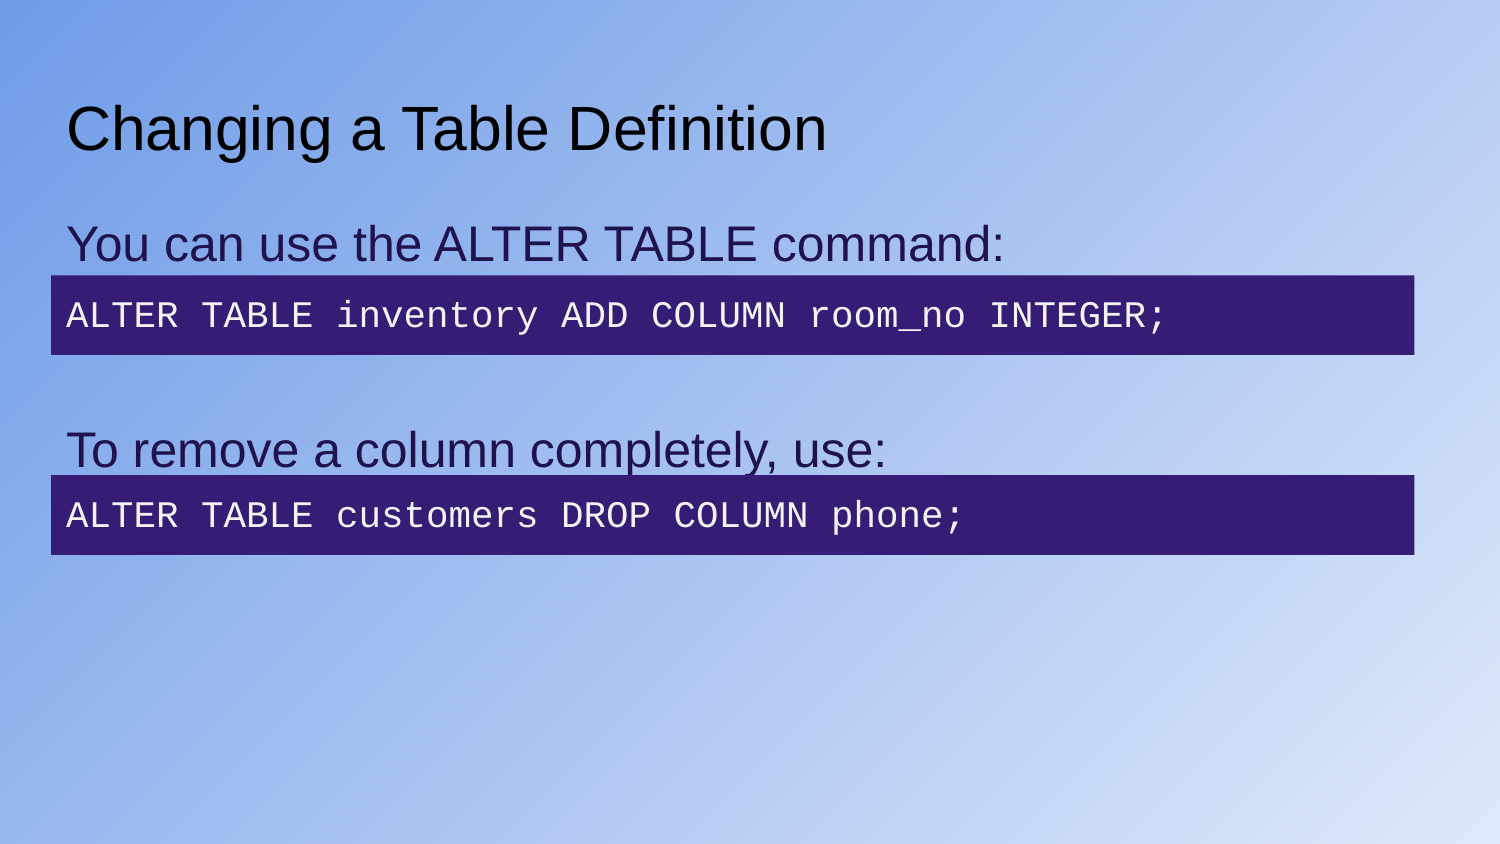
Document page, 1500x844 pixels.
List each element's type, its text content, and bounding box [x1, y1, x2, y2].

list You can use the ALTER TABLE command: To remove a column completely, use: [51, 187, 1449, 748]
title Changing a Table Definition [51, 72, 1449, 167]
text_box ALTER TABLE customers DROP COLUMN phone; [51, 475, 1415, 555]
text_box ALTER TABLE inventory ADD COLUMN room_no INTEGER; [51, 275, 1415, 355]
